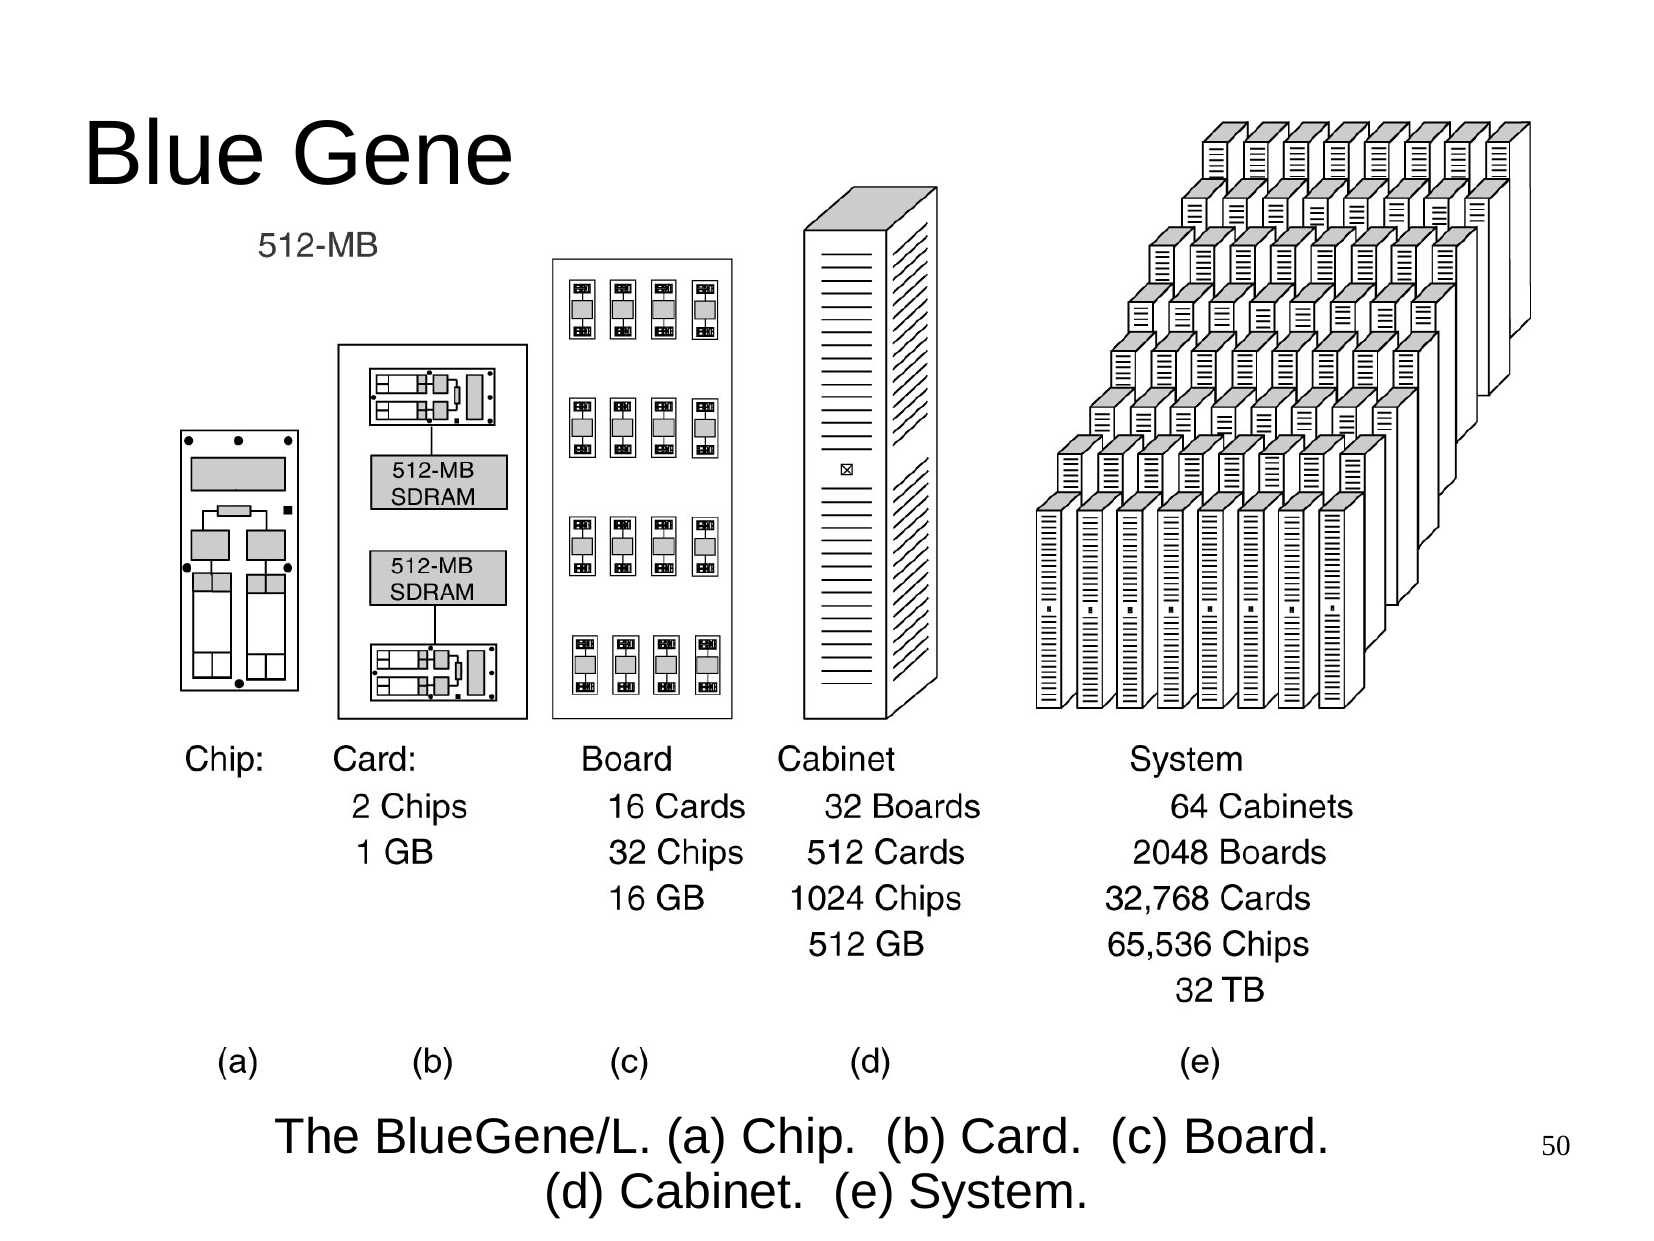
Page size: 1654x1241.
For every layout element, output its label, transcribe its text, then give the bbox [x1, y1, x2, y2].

title Blue Gene [82, 49, 1571, 257]
picture [180, 257, 1531, 1081]
text_box The BlueGene/L. (a) Chip. (b) Card. (c) Board. (d) Cabinet. (e) System. [260, 1100, 1361, 1228]
